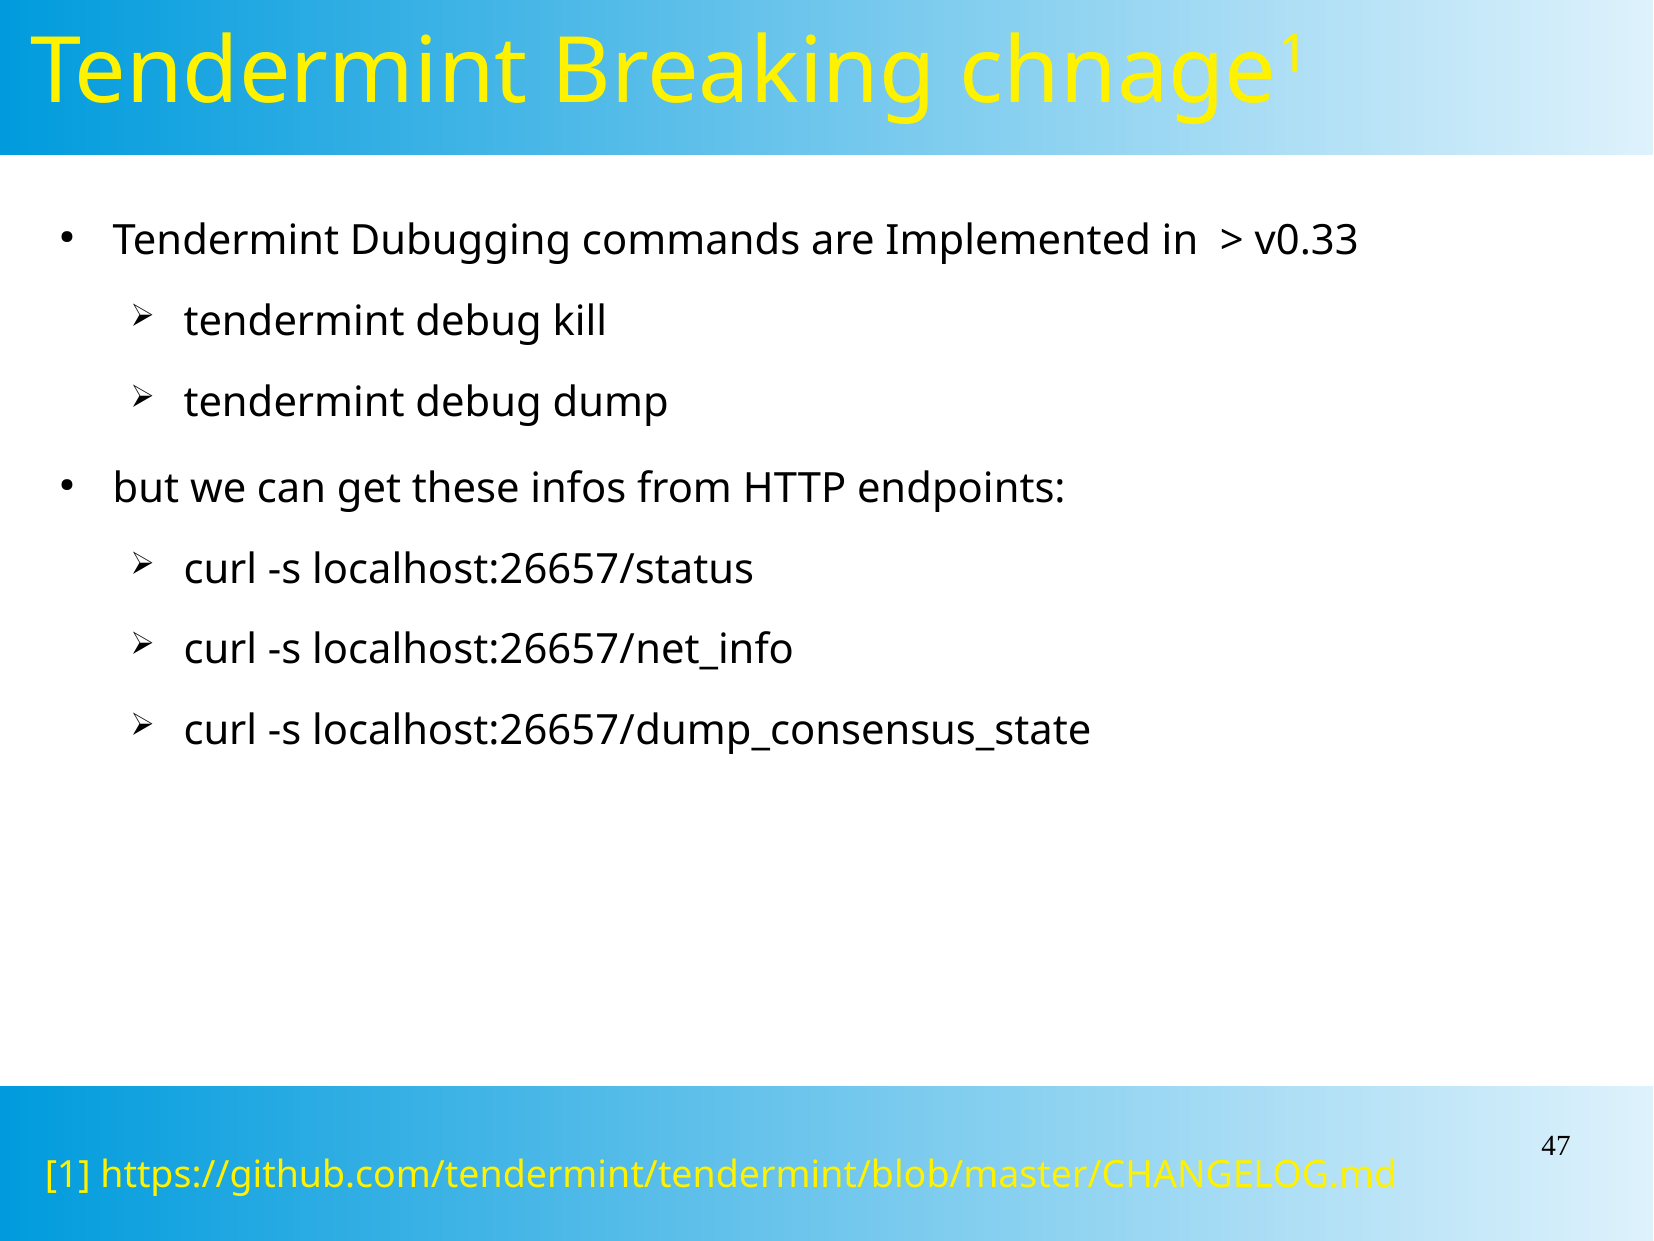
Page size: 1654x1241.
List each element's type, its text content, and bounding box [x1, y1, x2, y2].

title Tendermint Breaking chnage1 [30, 15, 1519, 120]
list Tendermint Dubugging commands are Implemented in > v0.33 tendermint debug kill tendermint debug dump but we can get these infos from HTTP endpoints: curl -s localhost:26657/status curl -s localhost:26657/net_info curl -s localhost:26657/dump_consensus_state [41, 210, 1531, 930]
text_box [1] https://github.com/tendermint/tendermint/blob/master/CHANGELOG.md [30, 1140, 1486, 1193]
